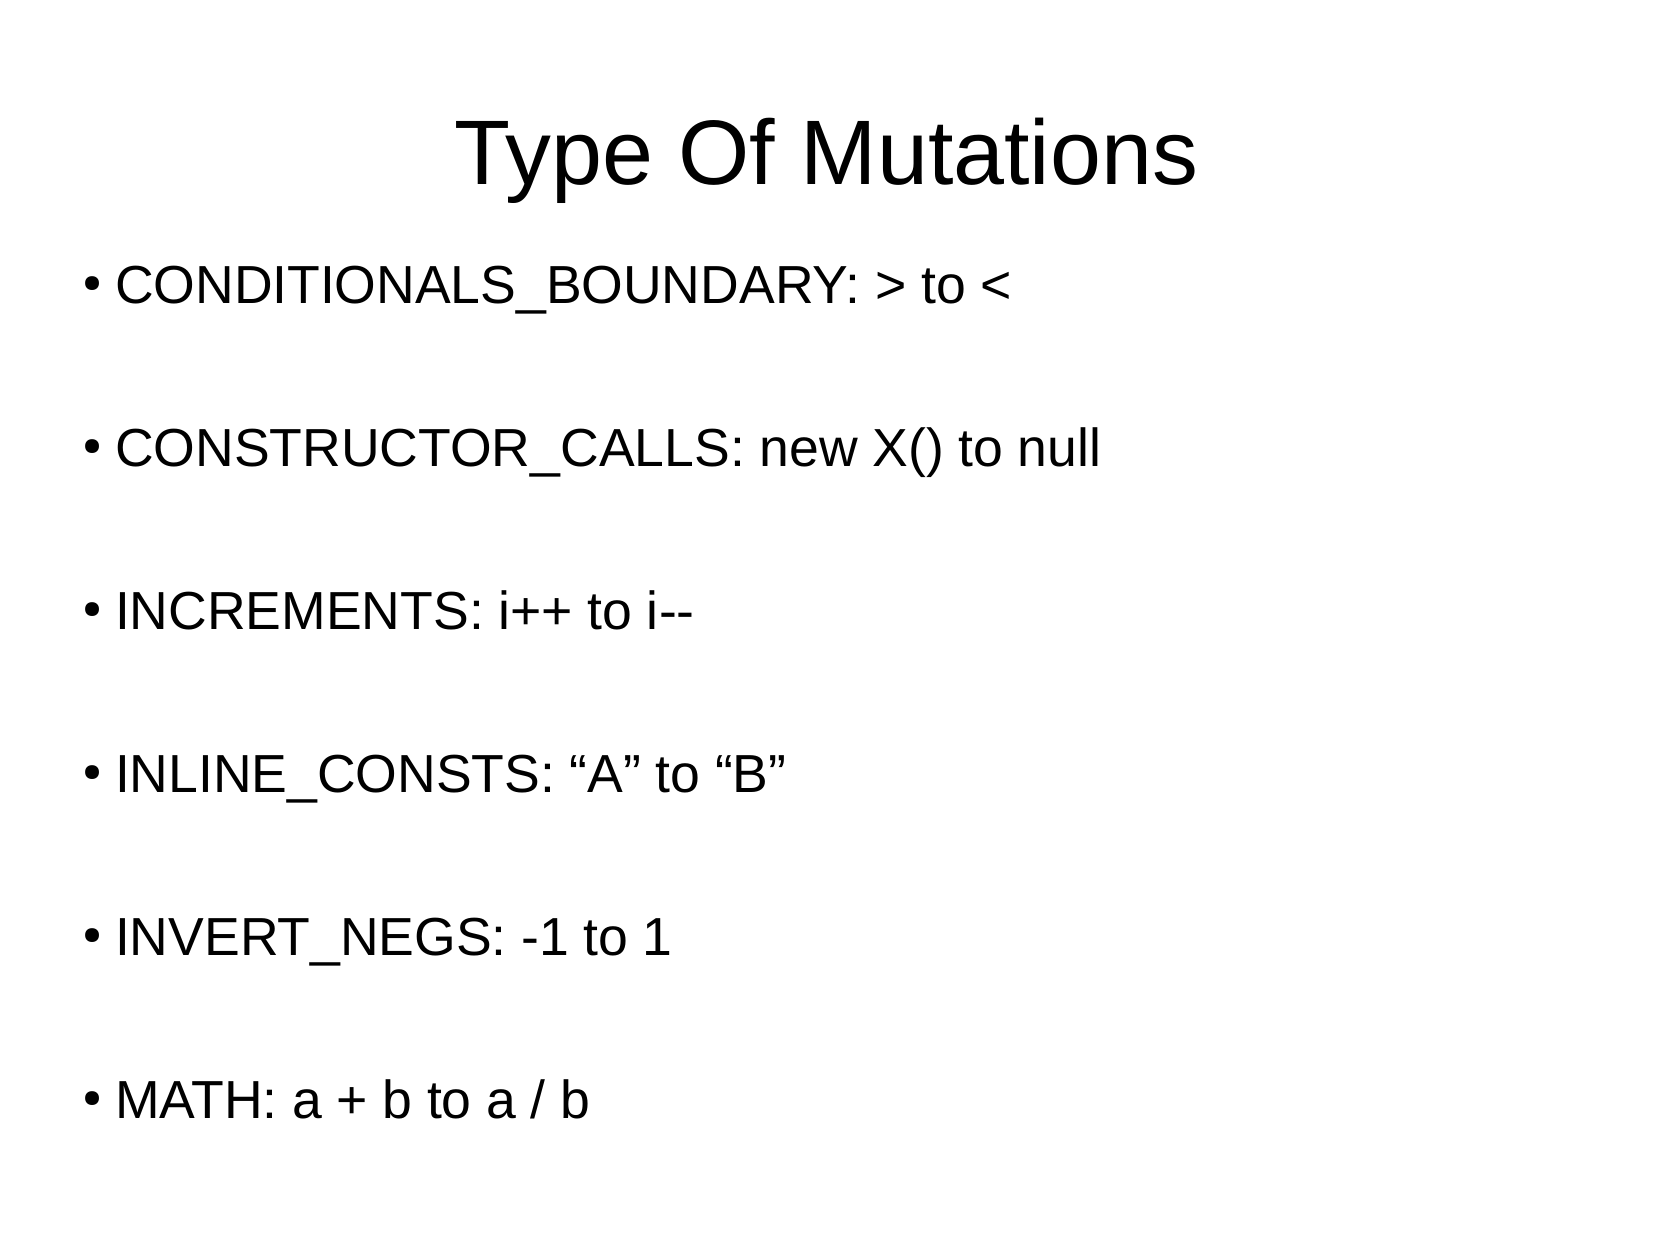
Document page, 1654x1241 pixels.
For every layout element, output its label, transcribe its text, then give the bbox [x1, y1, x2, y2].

title Type Of Mutations [82, 49, 1571, 254]
list CONDITIONALS_BOUNDARY: > to < CONSTRUCTOR_CALLS: new X() to null INCREMENTS: i++ to i-- INLINE_CONSTS: “A” to “B” INVERT_NEGS: -1 to 1 MATH: a + b to a / b [82, 254, 1571, 1135]
